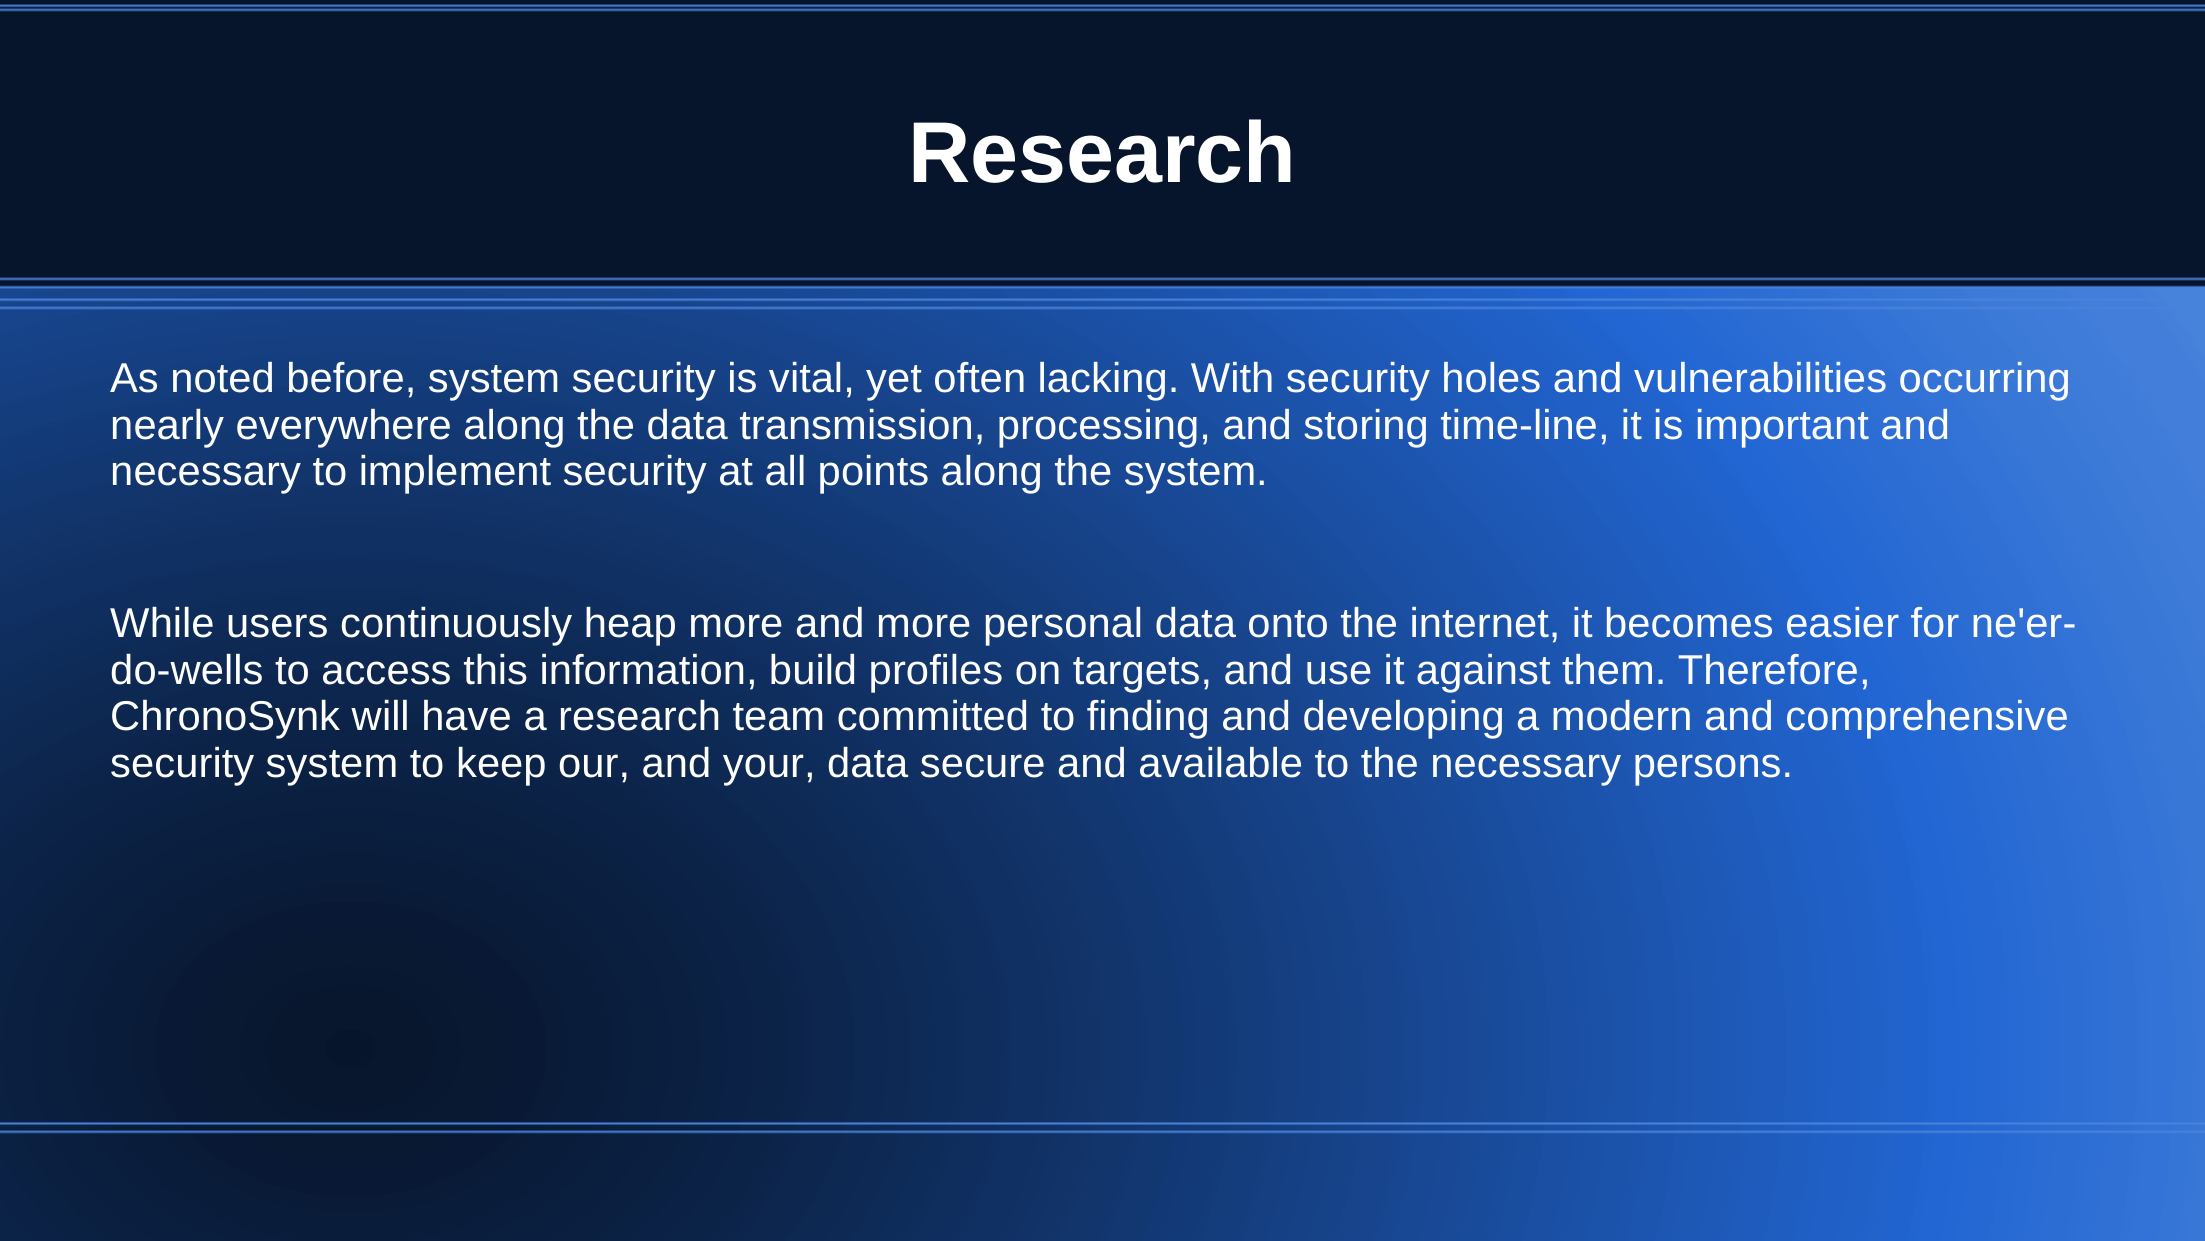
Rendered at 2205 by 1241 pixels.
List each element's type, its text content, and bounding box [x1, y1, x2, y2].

title Research [110, 49, 2095, 257]
picture [0, 0, 2205, 1241]
list As noted before, system security is vital, yet often lacking. With security holes and vulnerabilities occurring nearly everywhere along the data transmission, processing, and storing time-line, it is important and necessary to implement security at all points along the system. While users continuously heap more and more personal data onto the internet, it becomes easier for ne'er-do-wells to access this information, build profiles on targets, and use it against them. Therefore, ChronoSynk will have a research team committed to finding and developing a modern and comprehensive security system to keep our, and your, data secure and available to the necessary persons. [110, 355, 2095, 1122]
